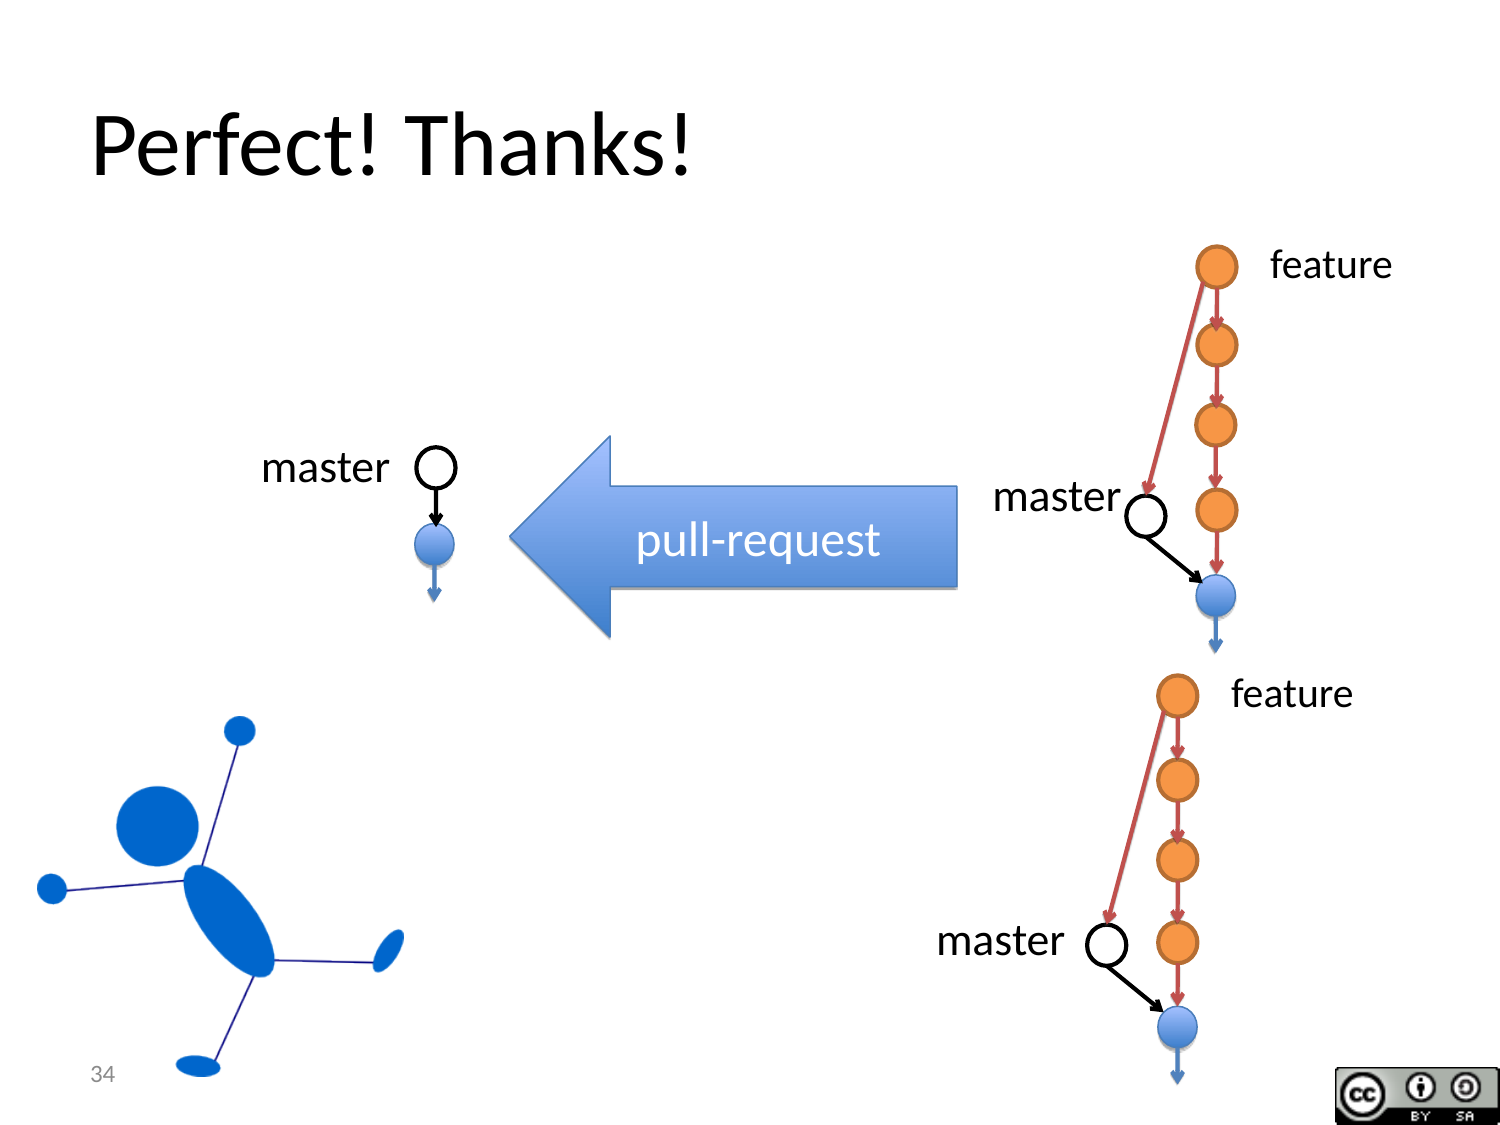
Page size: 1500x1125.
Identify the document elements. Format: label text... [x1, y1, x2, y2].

text_box master [960, 457, 1153, 528]
picture [1335, 1067, 1500, 1125]
text_box pull-request [509, 435, 957, 638]
text_box [1087, 924, 1198, 1048]
text_box [414, 447, 456, 565]
text_box [1158, 759, 1198, 801]
text_box [1158, 675, 1198, 717]
slide_number <number> [75, 1042, 425, 1103]
picture [37, 716, 404, 1077]
text_box feature [1235, 229, 1428, 295]
text_box [1158, 922, 1198, 963]
text_box [1158, 840, 1198, 881]
text_box master [229, 429, 422, 499]
text_box [1126, 495, 1236, 616]
text_box [1196, 404, 1236, 446]
text_box master [904, 902, 1097, 973]
text_box feature [1196, 658, 1389, 724]
text_box [1197, 324, 1237, 366]
text_box [1197, 246, 1237, 288]
text_box [1197, 489, 1237, 531]
title Perfect! Thanks! [75, 45, 1425, 233]
